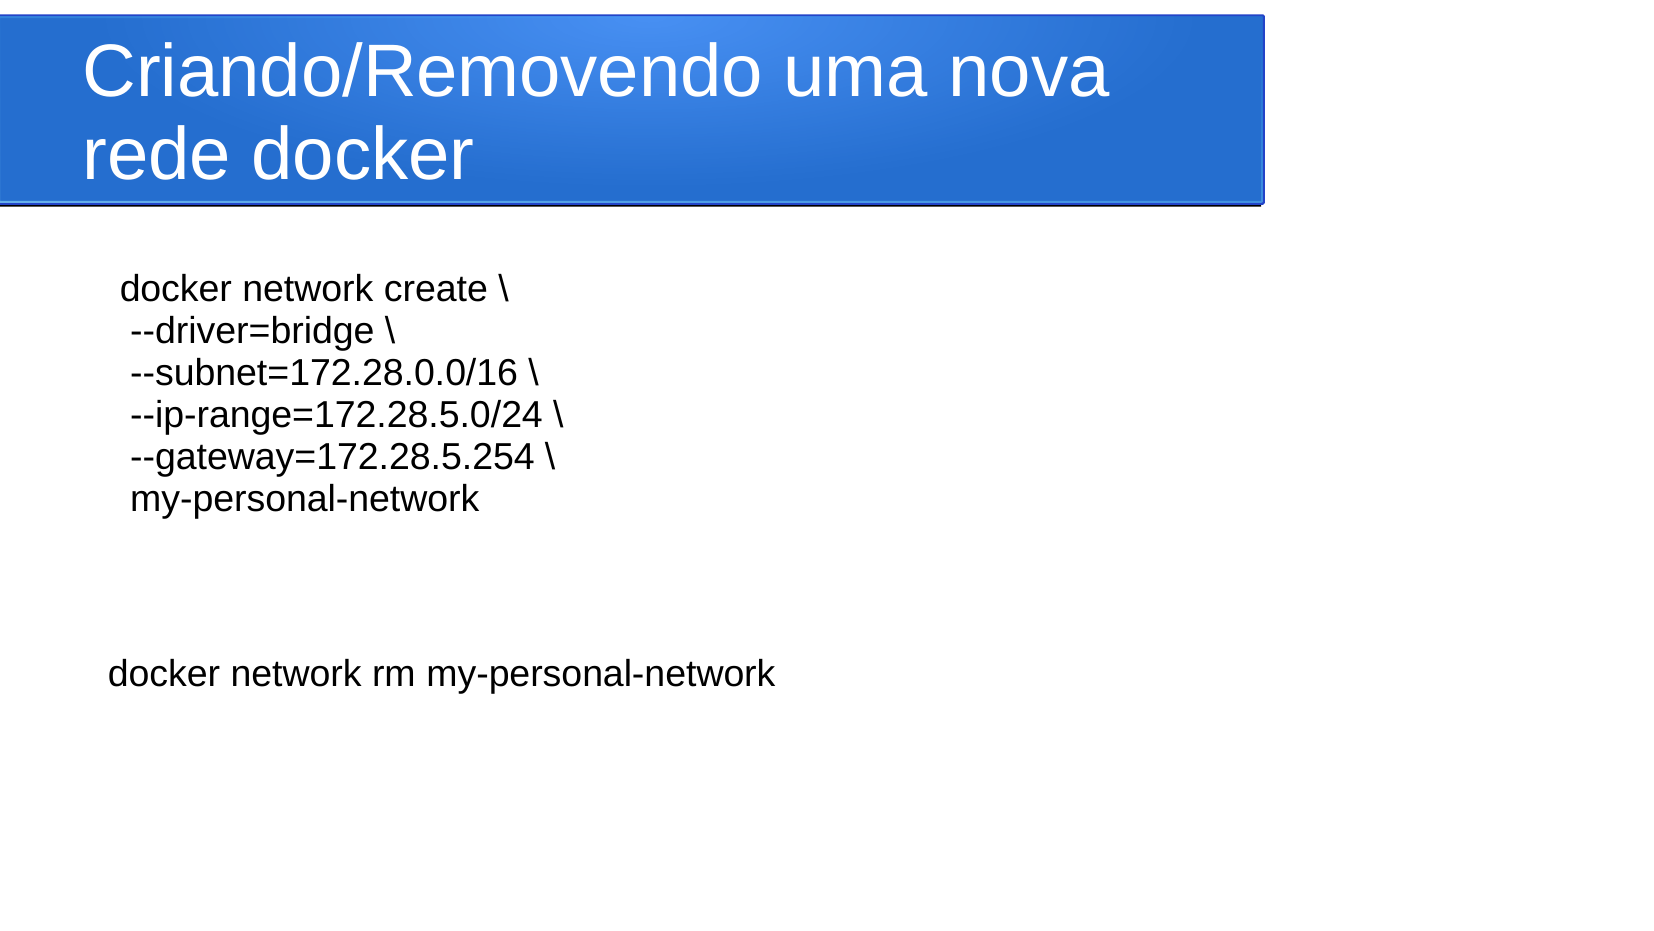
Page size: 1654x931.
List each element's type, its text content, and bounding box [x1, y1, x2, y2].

title Criando/Removendo uma nova rede docker [82, 29, 1235, 196]
text_box docker network create \ --driver=bridge \ --subnet=172.28.0.0/16 \ --ip-range=172.28.5.0/24 \ --gateway=172.28.5.254 \ my-personal-network [94, 259, 792, 527]
text_box docker network rm my-personal-network [82, 645, 1028, 745]
